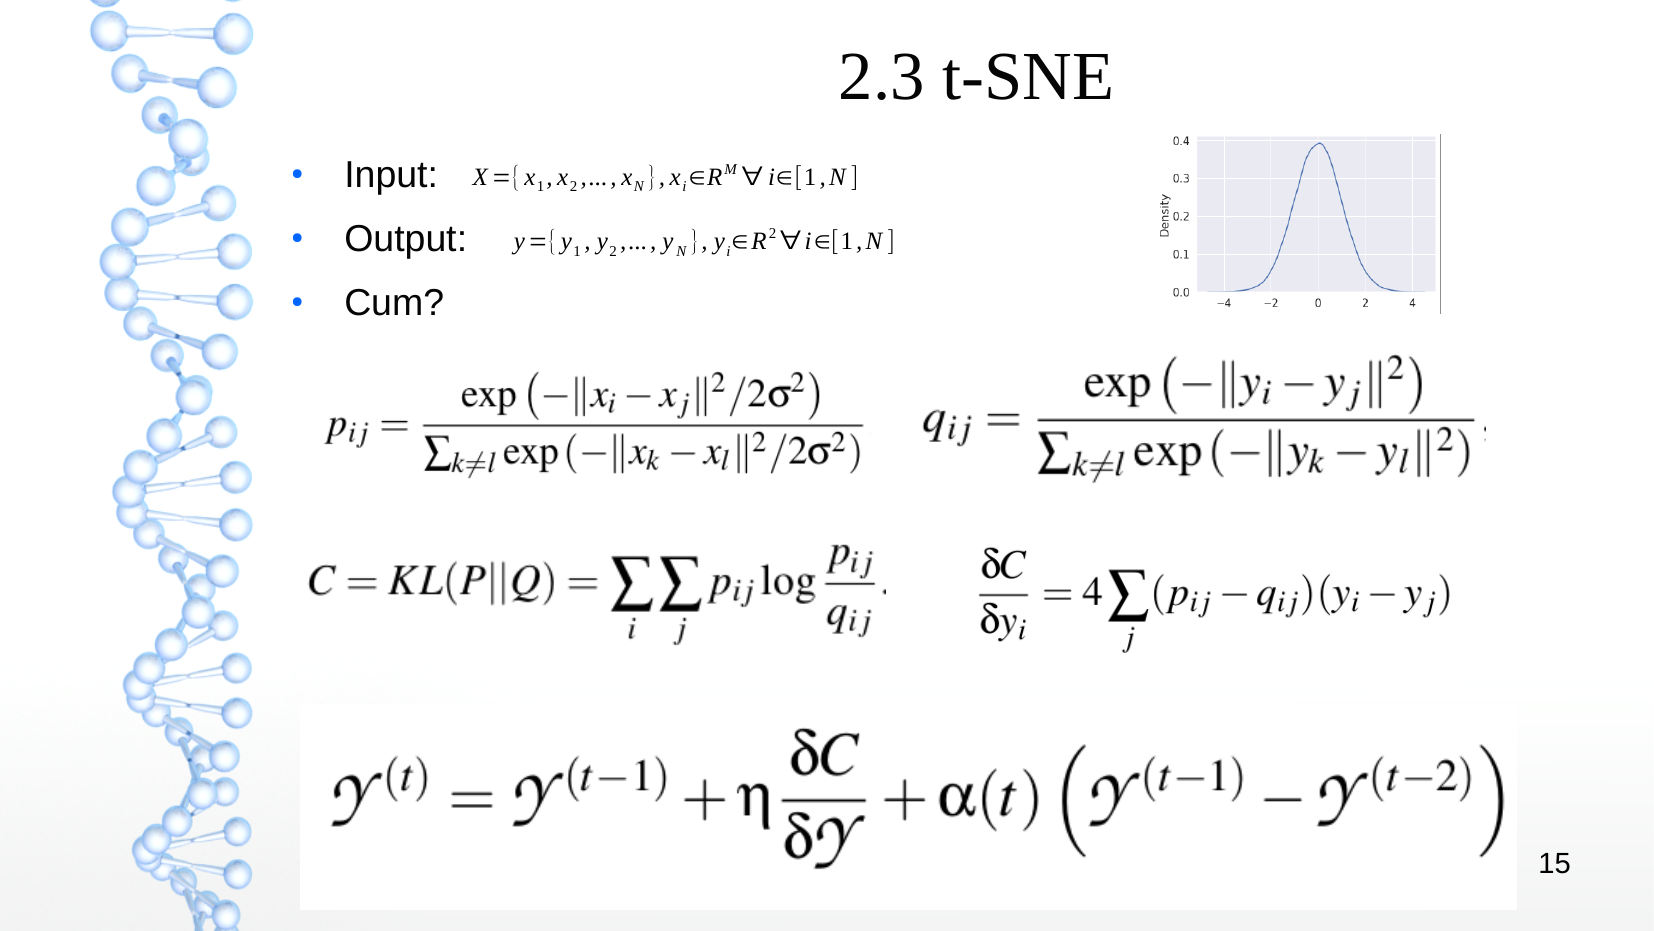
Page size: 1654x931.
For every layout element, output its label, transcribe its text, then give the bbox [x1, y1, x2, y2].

picture [1156, 134, 1441, 314]
title 2.3 t-SNE [300, 0, 1654, 154]
picture [0, 0, 1654, 931]
list Input: Output: Cum? [273, 153, 1516, 361]
